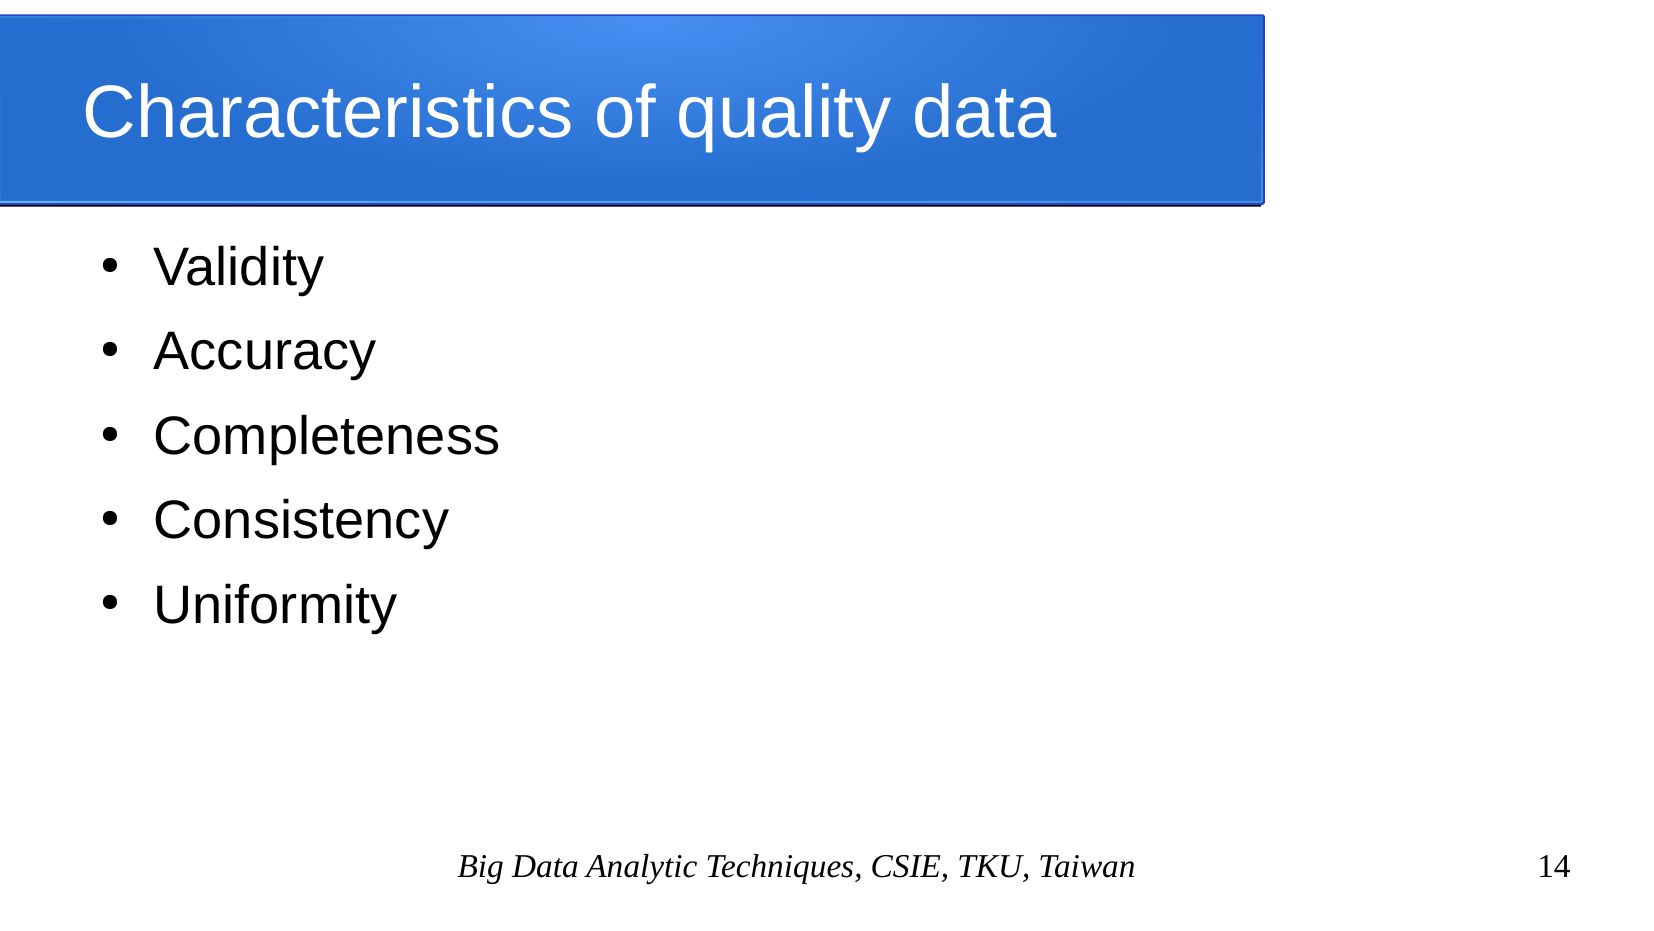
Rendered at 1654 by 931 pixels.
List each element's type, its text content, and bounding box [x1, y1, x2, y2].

list Validity Accuracy Completeness Consistency Uniformity [82, 236, 1571, 776]
title Characteristics of quality data [82, 35, 1235, 189]
